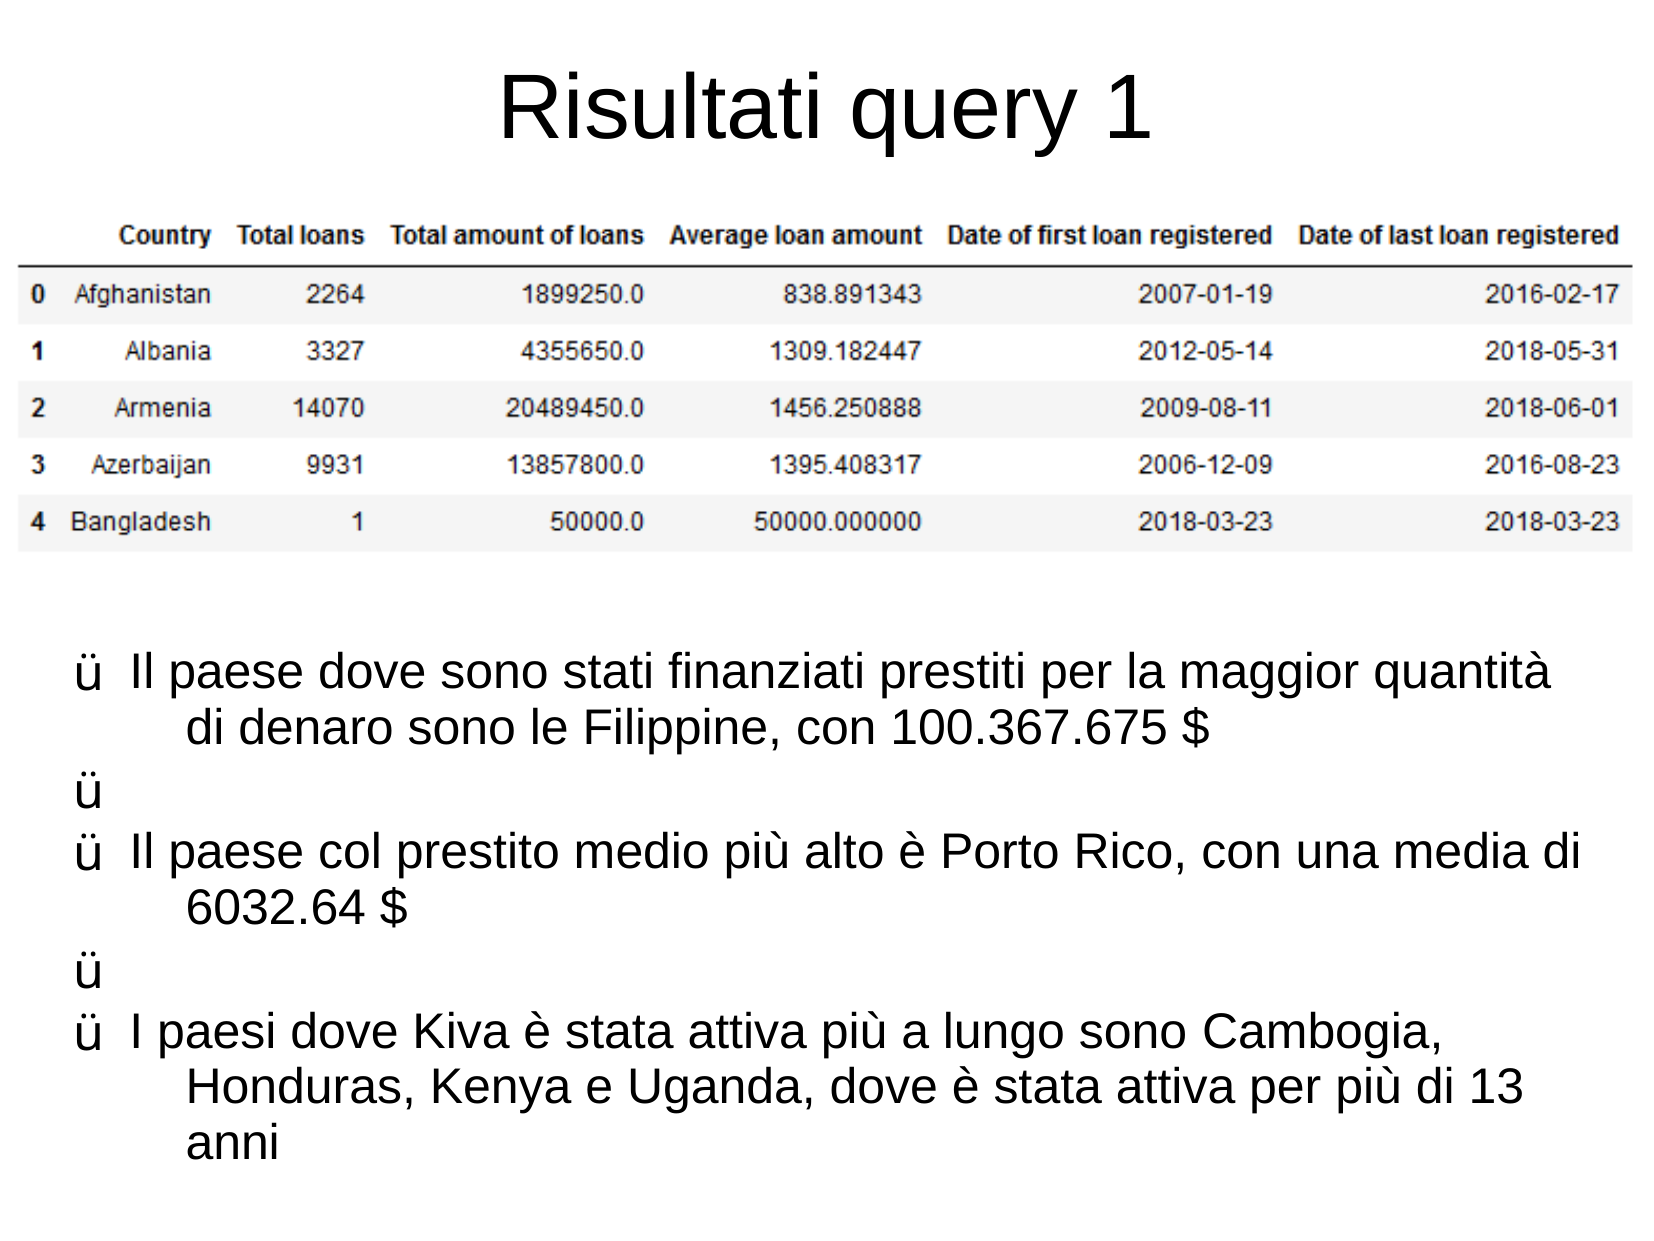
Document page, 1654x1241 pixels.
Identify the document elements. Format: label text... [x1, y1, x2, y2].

text_box Il paese dove sono stati finanziati prestiti per la maggior quantità di denaro sono le Filippine, con 100.367.675 $ Il paese col prestito medio più alto è Porto Rico, con una media di 6032.64 $ I paesi dove Kiva è stata attiva più a lungo sono Cambogia, Honduras, Kenya e Uganda, dove è stata attiva per più di 13 anni [58, 635, 1600, 1116]
picture [4, 192, 1654, 569]
text_box Risultati query 1 [82, 47, 1571, 150]
